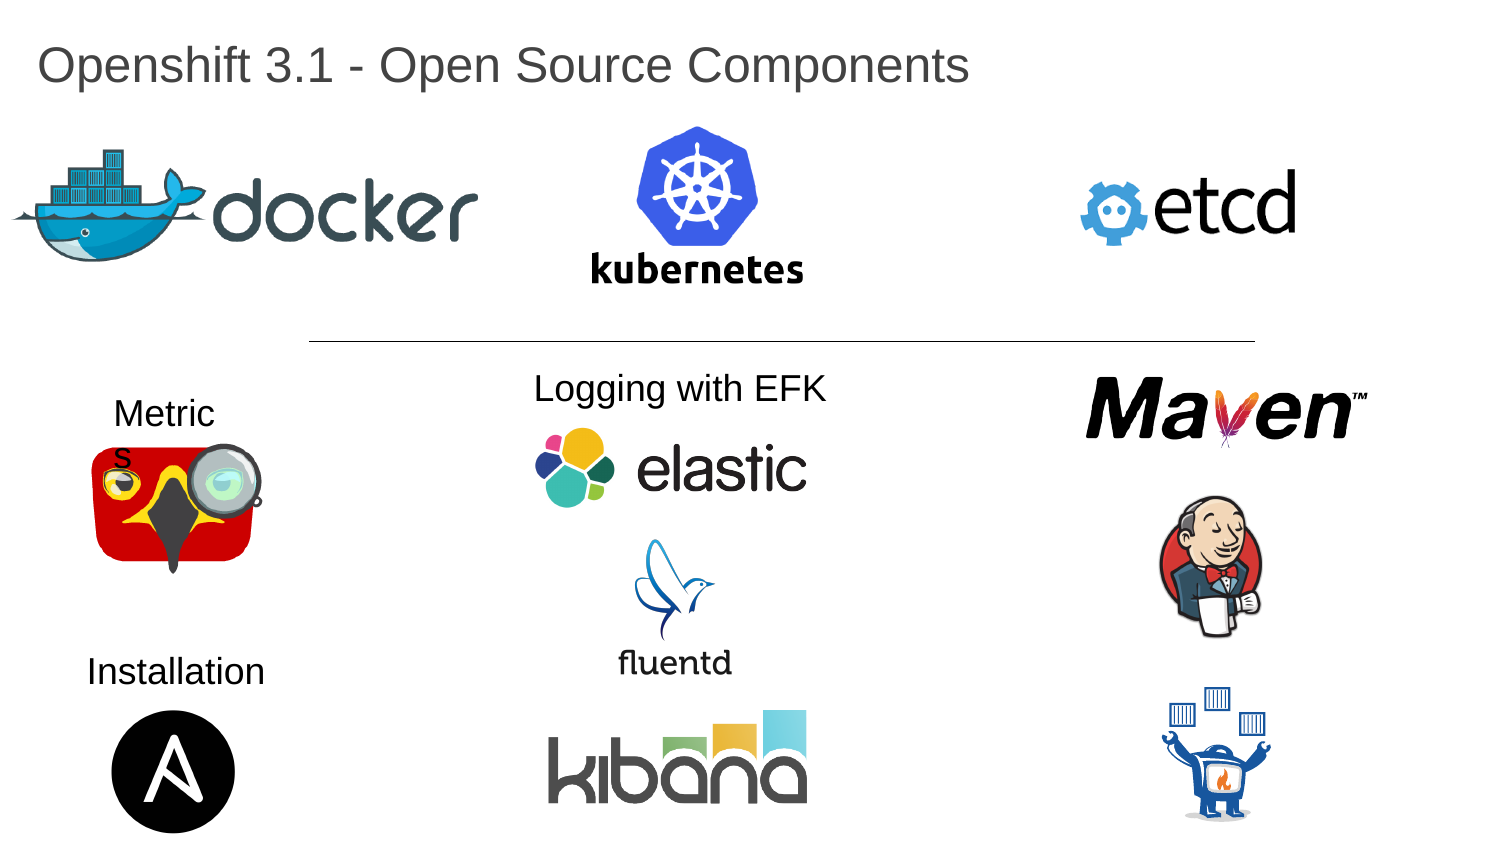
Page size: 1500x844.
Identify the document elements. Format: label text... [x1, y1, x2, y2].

picture [606, 535, 744, 679]
picture [568, 99, 826, 321]
text_box Logging with EFK [518, 360, 954, 459]
title Openshift 3.1 - Open Source Components [22, 17, 991, 75]
text_box Metrics [98, 385, 249, 484]
picture [105, 704, 241, 840]
picture [548, 710, 807, 804]
picture [533, 459, 808, 511]
picture [1080, 374, 1369, 448]
picture [1120, 476, 1301, 657]
picture [1080, 169, 1295, 246]
picture [11, 149, 478, 262]
picture [1148, 686, 1285, 823]
text_box Installation [71, 643, 282, 742]
picture [83, 414, 264, 596]
